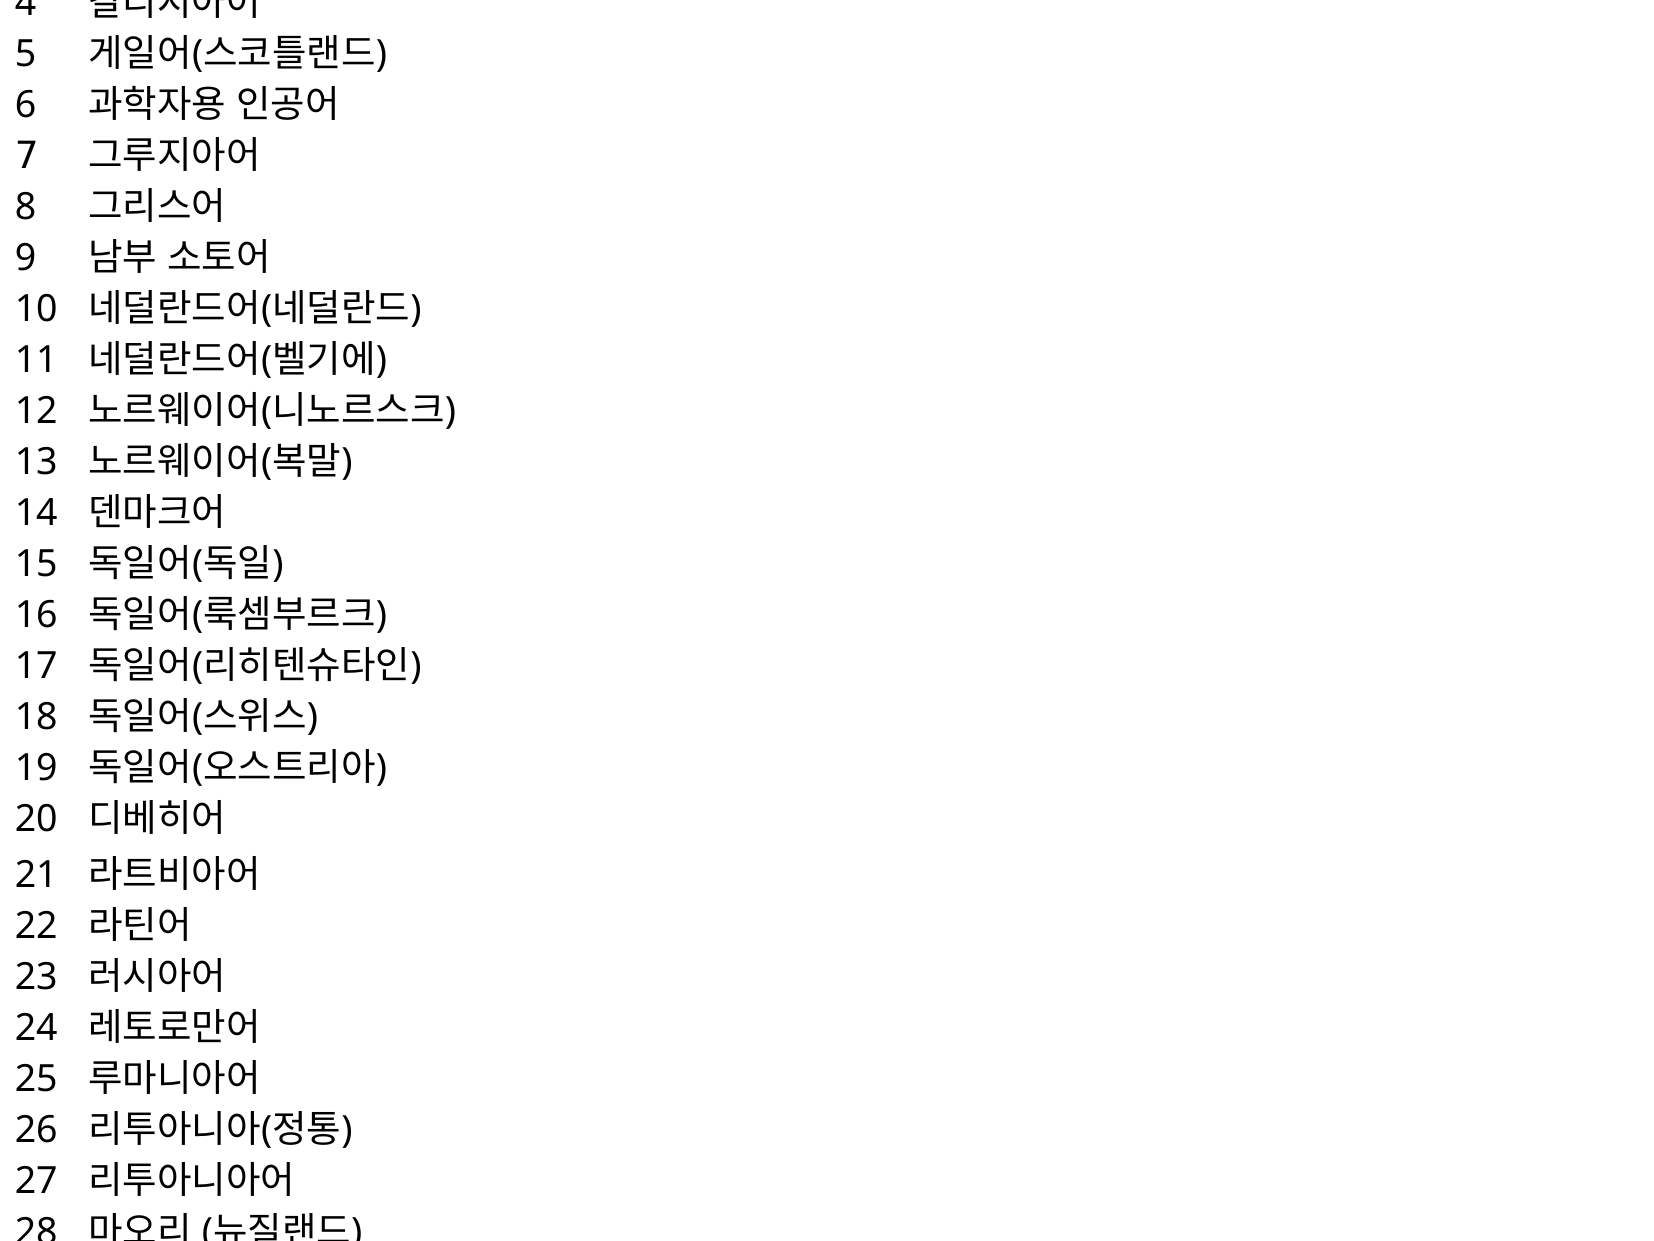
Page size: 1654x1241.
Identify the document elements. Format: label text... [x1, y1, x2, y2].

text_box 127 8 49 1 세르비아(라틴 문자) 2 [없음] 3 Serbian (키릴 자모) 4 갈리시아어 5 게일어(스코틀랜드) 6 과학자용 인공어 7 그루지아어 8 그리스어 9 남부 소토어 10 네덜란드어(네덜란드) 11 네덜란드어(벨기에) 12 노르웨이어(니노르스크) 13 노르웨이어(복말) 14 덴마크어 15 독일어(독일) 16 독일어(룩셈부르크) 17 독일어(리히텐슈타인) 18 독일어(스위스) 19 독일어(오스트리아) 20 디베히어 21 라트비아어 22 라틴어 23 러시아어 24 레토로만어 25 루마니아어 26 리투아니아(정통) 27 리투아니아어 28 마오리 (뉴질랜드) 29 마케도니아어 30 말레이어(말레이시아) 31 말레이어(브루나이 달러) 32 몽골어 33 바스크어 34 벤더어 35 벨로루시어 36 보스니아어 37 부르타뉴어 38 북부 소토어 39 불가리아어 40 사르디니아어 41 스와지어 42 스와힐리어(케냐) 43 스와힐리어(탄자니아) 44 스웨덴어(스웨덴) 45 스웨덴어(핀란드) 46 스페인어(과테말라) 47 스페인어(니카라과) 48 스페인어(도미니카 공화국) 49 스페인어(멕시코) 50 스페인어(베네수엘라) 51 스페인어(볼리비아) 52 스페인어(스페인) 53 스페인어(아르헨티나) 54 스페인어(에콰도르) 55 스페인어(엘살바도르) 56 스페인어(온두라스) 57 스페인어(우루과이) 58 스페인어(칠레) 59 스페인어(코스타리카) 60 스페인어(콜롬비아) 61 스페인어(파나마) 62 스페인어(파라과이) 63 스페인어(페루) 64 스페인어(푸에르토리코) 65 스페인어(현대) 66 슬로바키아어 67 슬로베니아어 68 아르메니아어 69 아이슬랜드어 70 아일랜드어 71 아제르바이잔(라틴어) 72 아제르바이잔(키릴 자모) 73 아프리칸스 74 알바니아어 75 에스토니아어 76 에스페란토 77 영어(남아프리카 공화국) 78 영어(뉴질랜드) 79 영어(미국) 80 영어(벨리즈) 81 영어(아일랜드) 82 영어(영국) 83 영어(오스트레일리아) 84 영어(자메이카) 85 영어(짐바브웨) 86 영어(카리브 해) 87 영어(캐나다) 88 영어(트리니다드) 89 영어(필리핀) 90 오크어 91 우즈베크어(라틴 문자) 92 우즈베크어(키릴 자모) 93 우크라이나어 94 웨일즈어 95 은데벨레어(남아프리카) 96 이탈리아어(스위스) 97 이탈리아어(이탈리아) 98 인도네시아어 99 줄루어 100 체코어 101 카자흐스탄어 102 카탈로니아어 103 칼라리수트 104 코사어 105 콘카니어 106 쿠르드어(시리아) 107 쿠르드어(터키) 108 크로아티아어 109 키냐르완다어(르완다) 110 타타르어 111 터키어 112 통가어 113 트스와나어(남아프리카) 114 트스와나어(보츠와나) 115 파로어 116 포르투갈어(브라질) 117 포르투갈어(포르투갈) 118 폴란드어 119 프랑스어(룩셈부르크) 120 프랑스어(모나코) 121 프랑스어(벨기에) 122 프랑스어(스위스) 123 프랑스어(캐나다) 124 프랑스어(프랑스) 125 프리지아어 126 핀란드어 127 헝가리어 1 [없음] 2 일본어 3 중국어(간체) 4 중국어(마카오) 5 중국어(번체) 6 중국어(싱가폴) 7 중국어(홍콩) 8 한국어(대한민국) 1 [없음] 2 Arabic (사우디아라비아) 3 구자라트어 4 네팔어(네팔) 5 네팔어(인도) 6 라오스어 7 마니푸리어 8 마라티어 9 말라얄람어 10 베트남어 11 벵골어(방글라데시) 12 벵골어(인도) 13 산스크리트어 14 신디어 15 싱헐리즈어 16 아랍어(레바논) 17 아랍어(리비아) 18 아랍어(모로코) 19 아랍어(바레인) 20 아랍어(시리아) 21 아랍어(아랍에미리트) 22 아랍어(알제리) 23 아랍어(예멘) 24 아랍어(오만) 25 아랍어(요르단) 26 아랍어(이라크) 27 아랍어(이집트) 28 아랍어(카타르) 29 아랍어(쿠웨이트) 30 아랍어(튀니지) 31 아삼어 32 오리야어 33 우르두어(인도) 34 우르두어(파키스탄) 35 종카어 36 카나다어 37 카슈미르어(인도) 38 카슈미르어(카슈미르) 39 쿠르드어(이라크) 40 쿠르드어(이란) 41 크메르어 42 타밀어 43 태국어 44 텔루구어 45 티베트어 (중국) 46 펀잡어 47 페르시아어 48 히브리어 49 힌두어 [0, 0, 1654, 1241]
